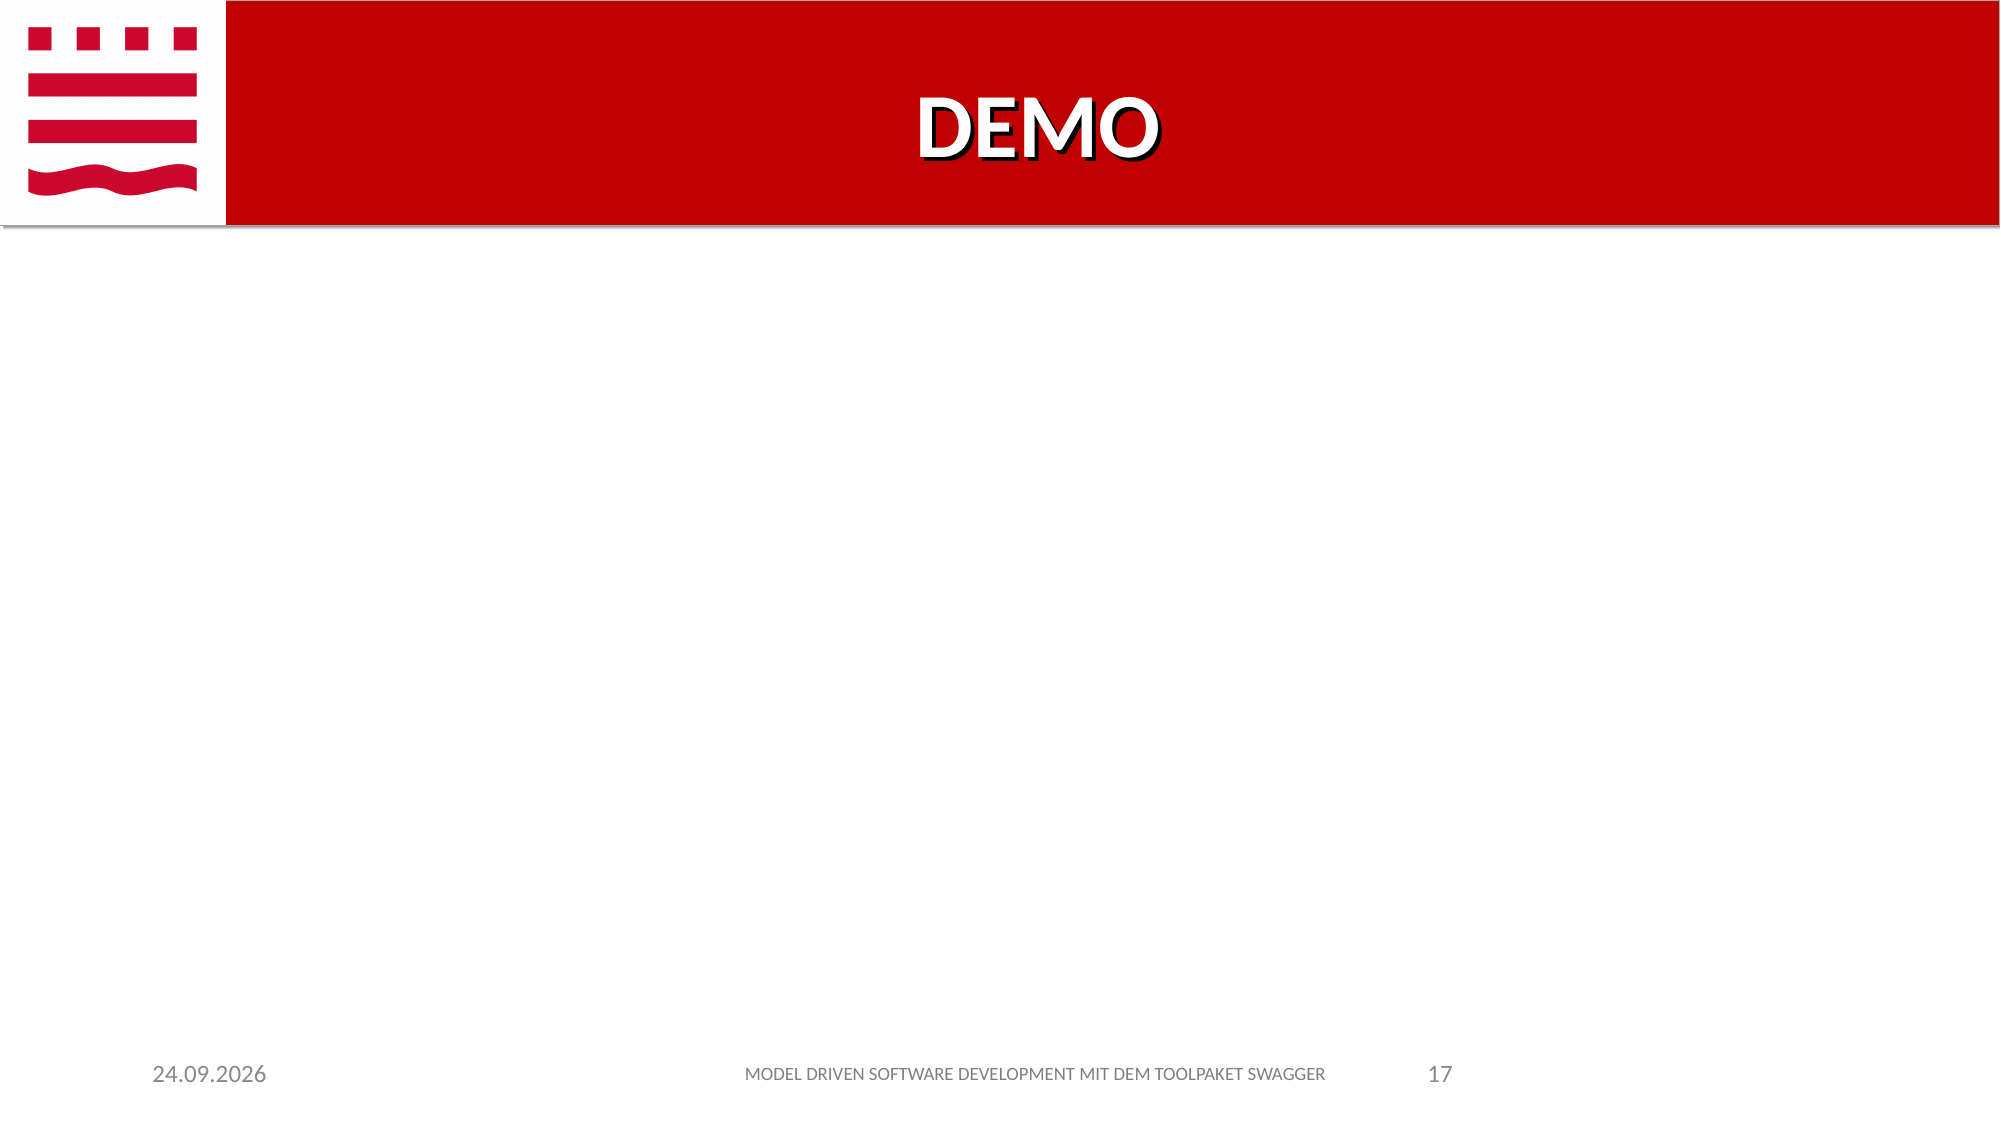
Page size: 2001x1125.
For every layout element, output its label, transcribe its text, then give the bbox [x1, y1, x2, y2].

picture [0, 0, 226, 225]
text_box MODEL DRIVEN SOFTWARE DEVELOPMENT MIT DEM TOOLPAKET SWAGGER [588, 1042, 1412, 1103]
text_box 24.01.2018 [137, 1042, 588, 1103]
text_box [1412, 1042, 1863, 1103]
text_box DEMO [226, 0, 2000, 225]
